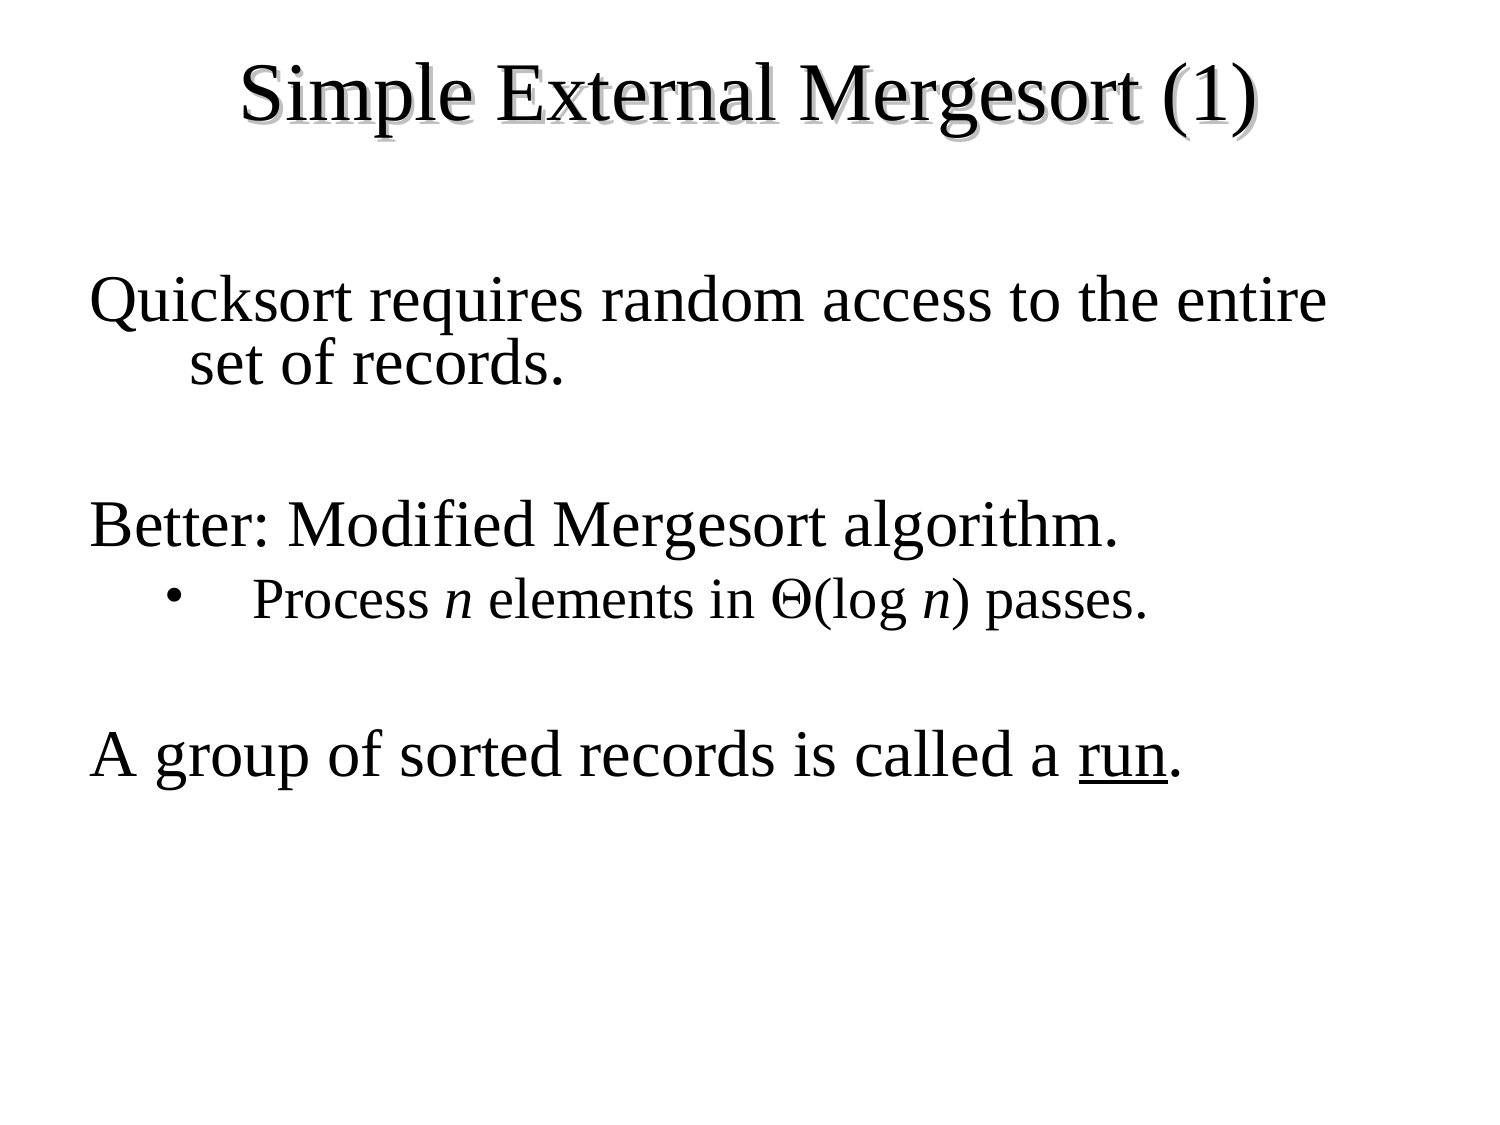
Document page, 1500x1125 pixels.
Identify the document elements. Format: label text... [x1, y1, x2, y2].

title Simple External Mergesort (1) [74, 24, 1425, 150]
list Quicksort requires random access to the entire set of records. Better: Modified Mergesort algorithm. Process n elements in (log n) passes. A group of sorted records is called a run. [74, 262, 1425, 1012]
